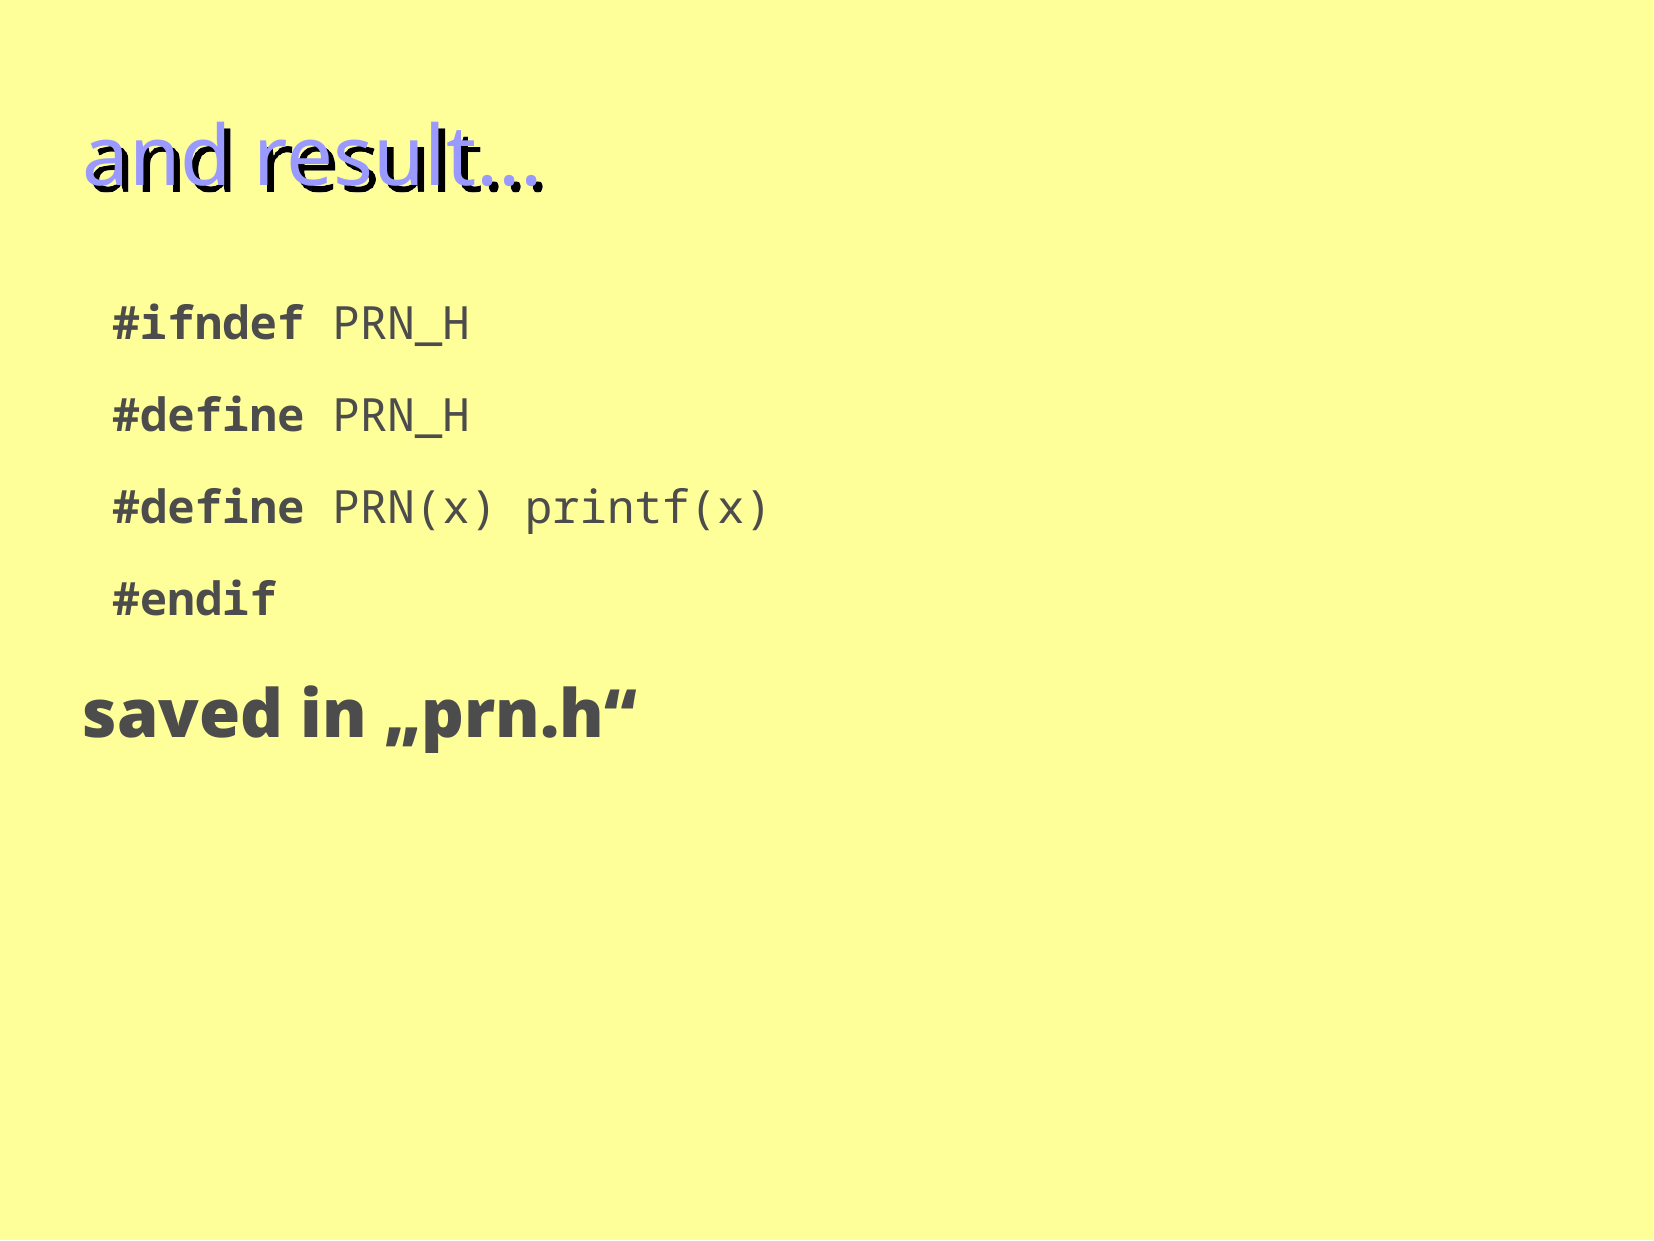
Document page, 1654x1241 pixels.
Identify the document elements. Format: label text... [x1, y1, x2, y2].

list #ifndef PRN_H #define PRN_H #define PRN(x) printf(x) #endif [82, 290, 1538, 634]
list saved in „prn.h“ [82, 665, 1538, 1009]
title and result... [82, 49, 1571, 257]
